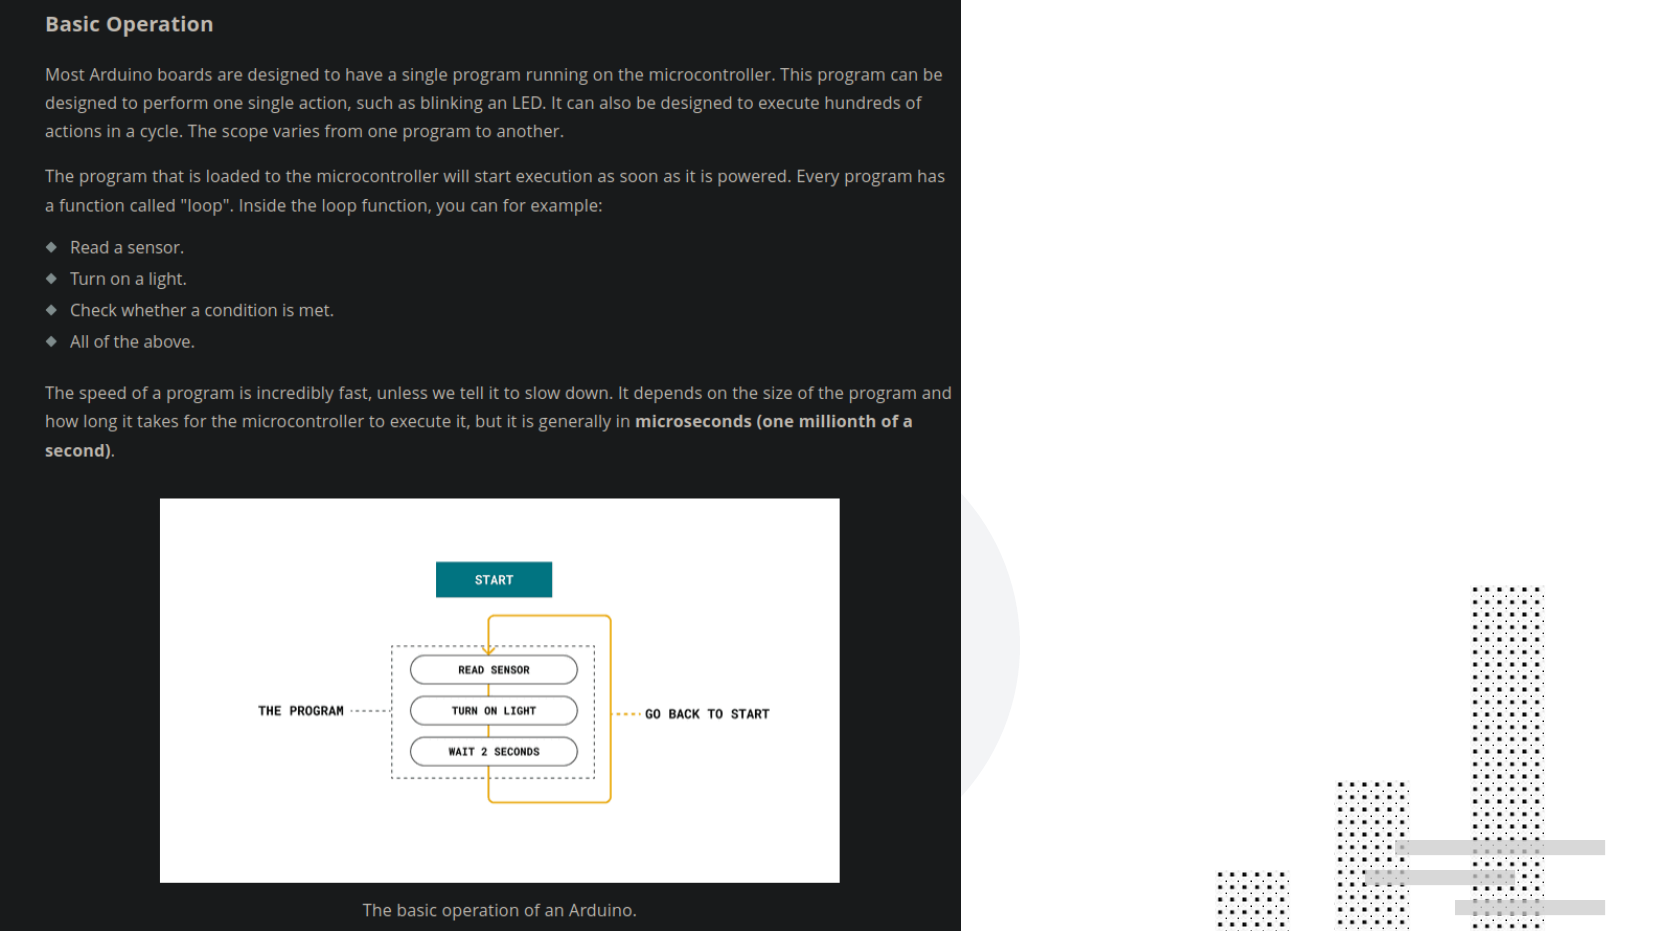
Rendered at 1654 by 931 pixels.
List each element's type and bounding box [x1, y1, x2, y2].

picture [0, 0, 961, 931]
